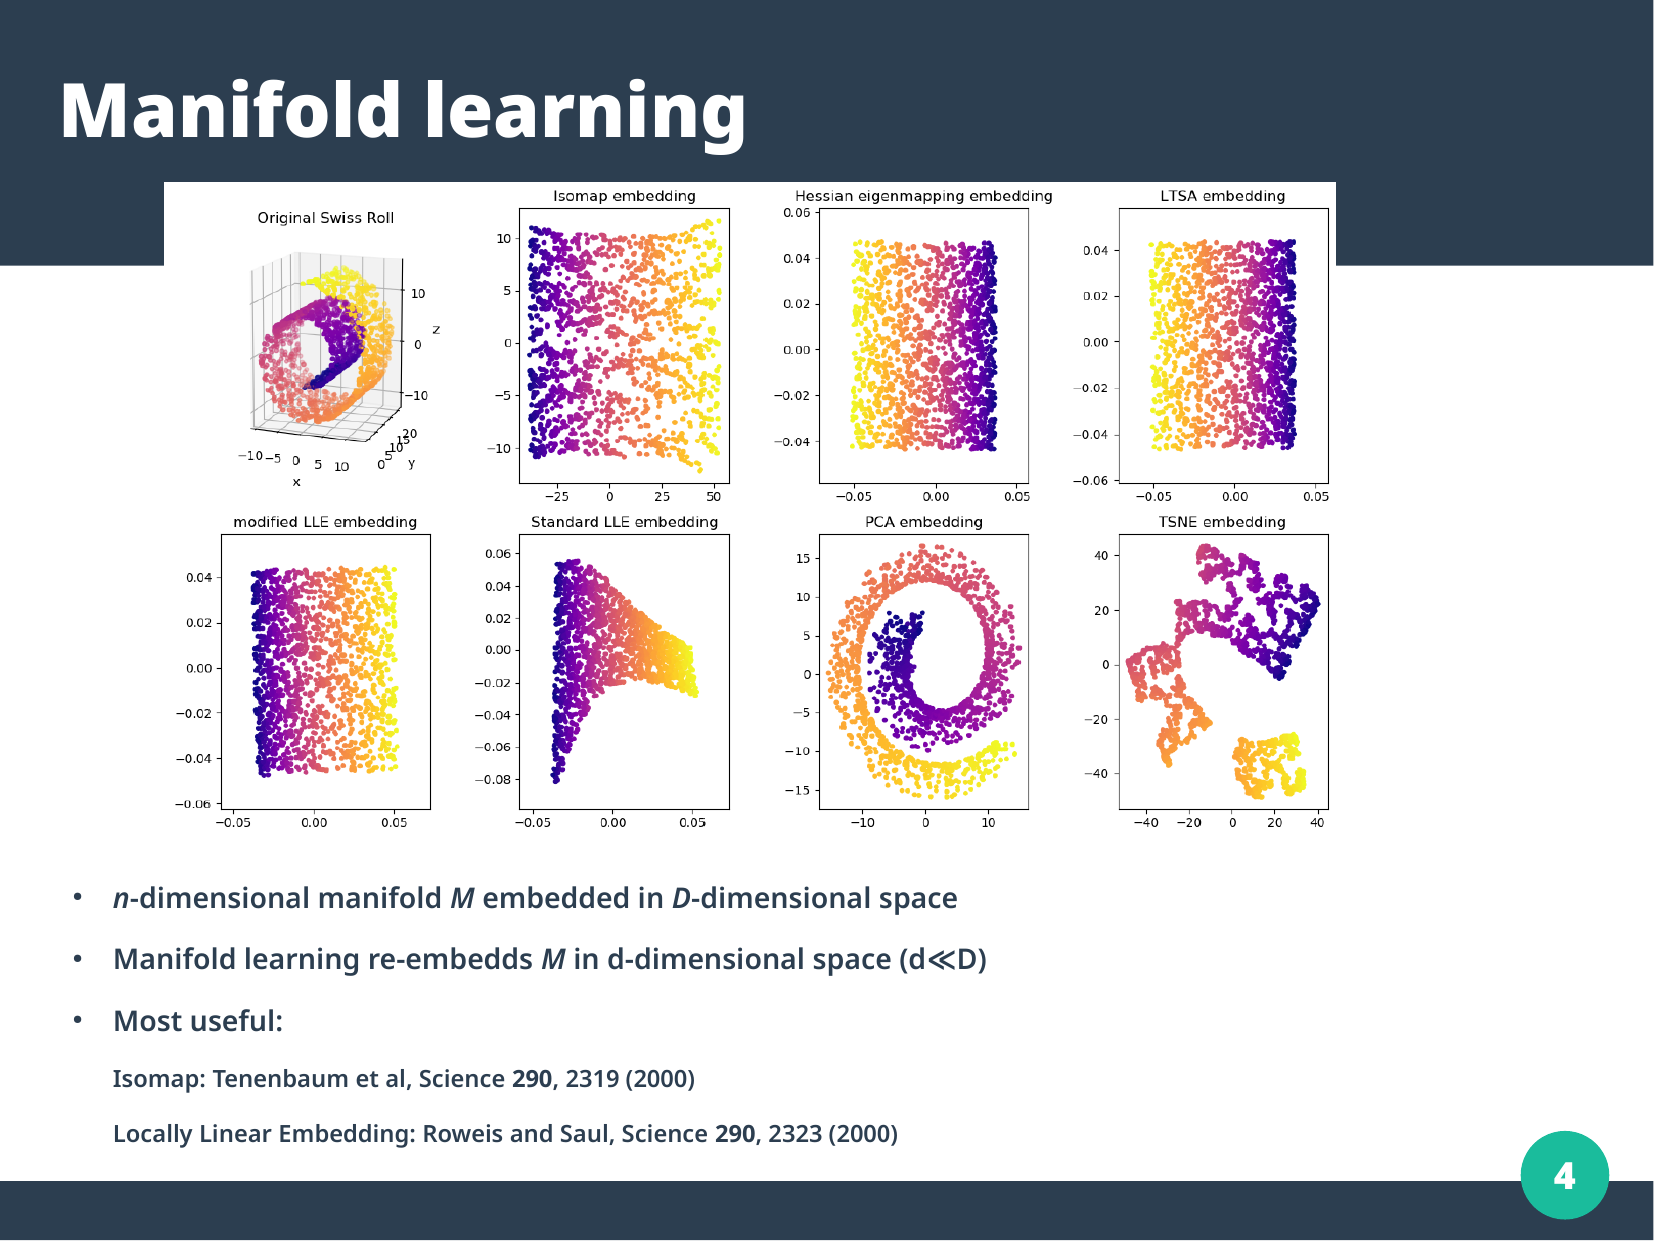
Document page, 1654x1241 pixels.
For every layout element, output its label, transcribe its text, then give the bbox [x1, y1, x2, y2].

title Manifold learning [59, 49, 1595, 167]
picture [164, 182, 1336, 852]
list n-dimensional manifold M embedded in D-dimensional space Manifold learning re-embedds M in d-dimensional space (d≪D) Most useful: Isomap: Tenenbaum et al, Science 290, 2319 (2000) Locally Linear Embedding: Roweis and Saul, Science 290, 2323 (2000) [59, 878, 1595, 1152]
